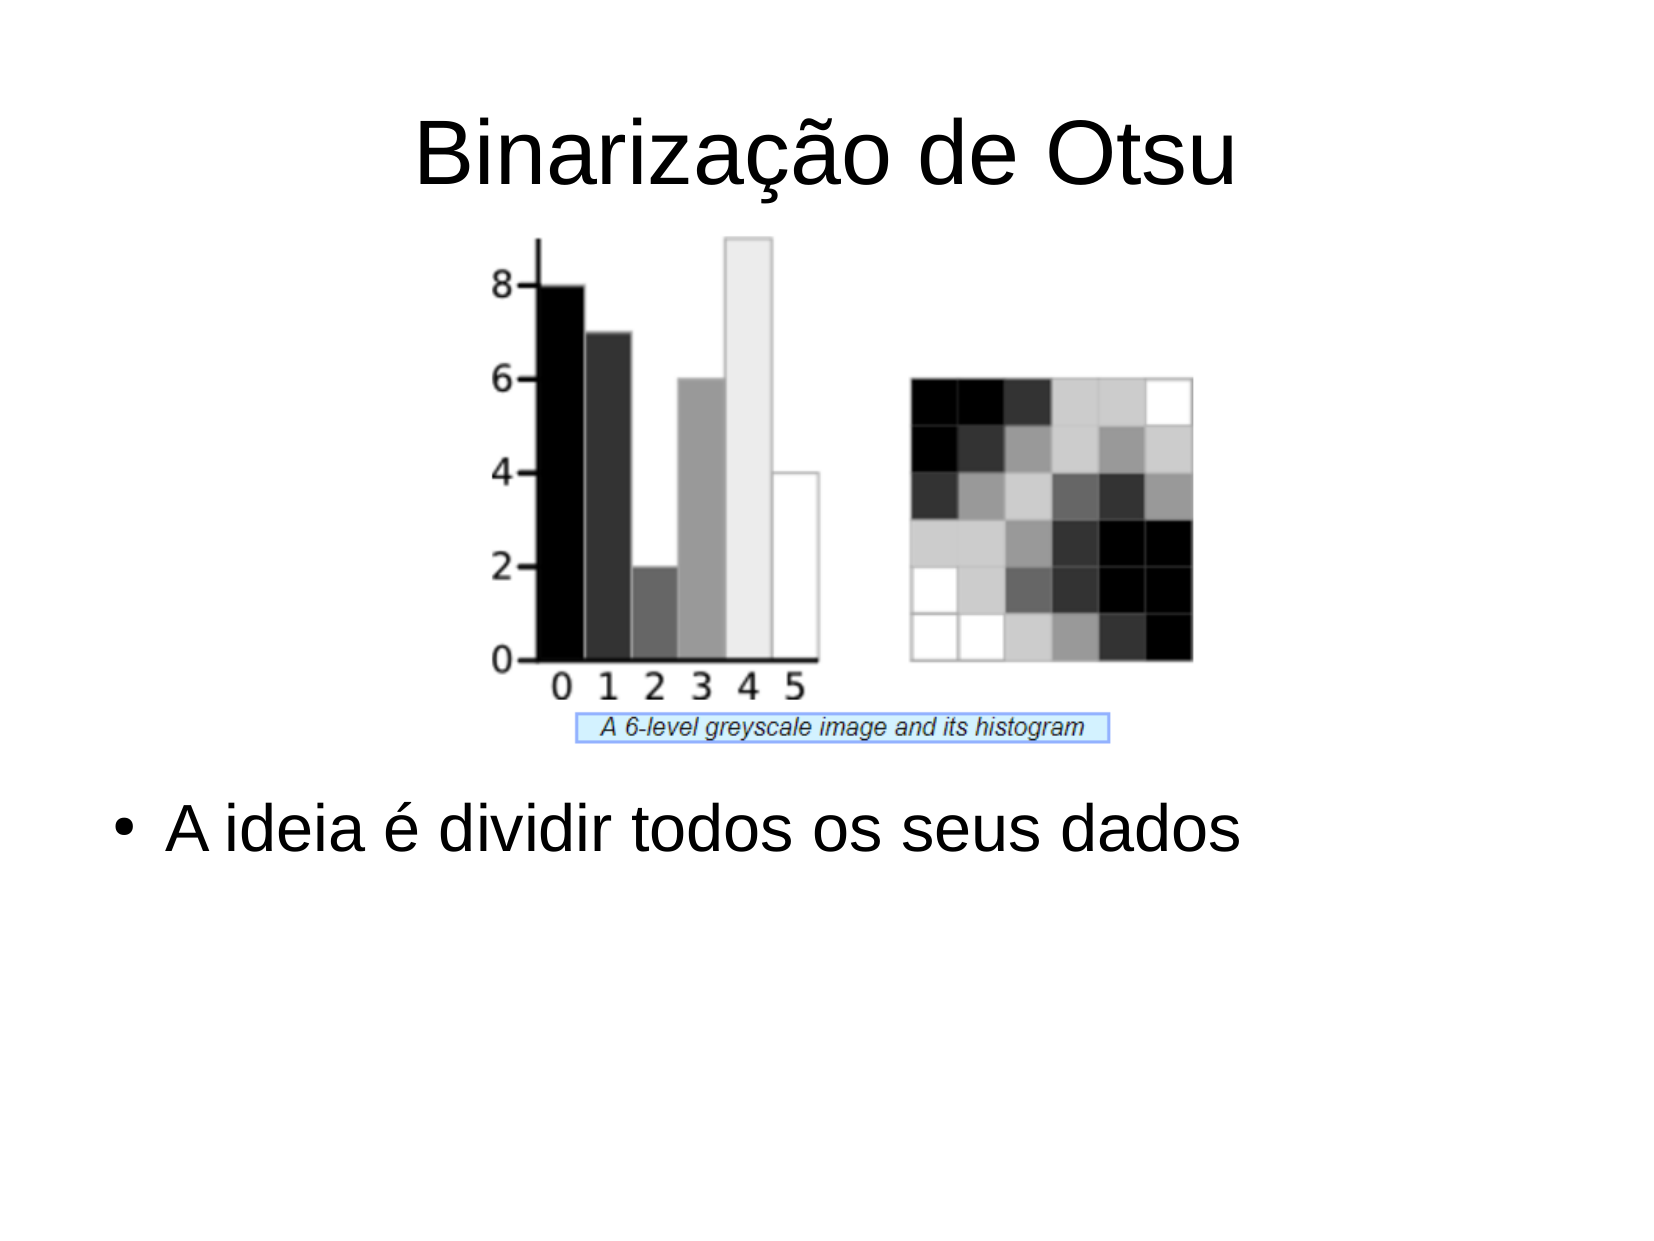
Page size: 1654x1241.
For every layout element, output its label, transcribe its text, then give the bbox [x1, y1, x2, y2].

title Binarização de Otsu [82, 49, 1571, 257]
list A ideia é dividir todos os seus dados [94, 791, 1583, 1158]
picture [458, 224, 1217, 761]
